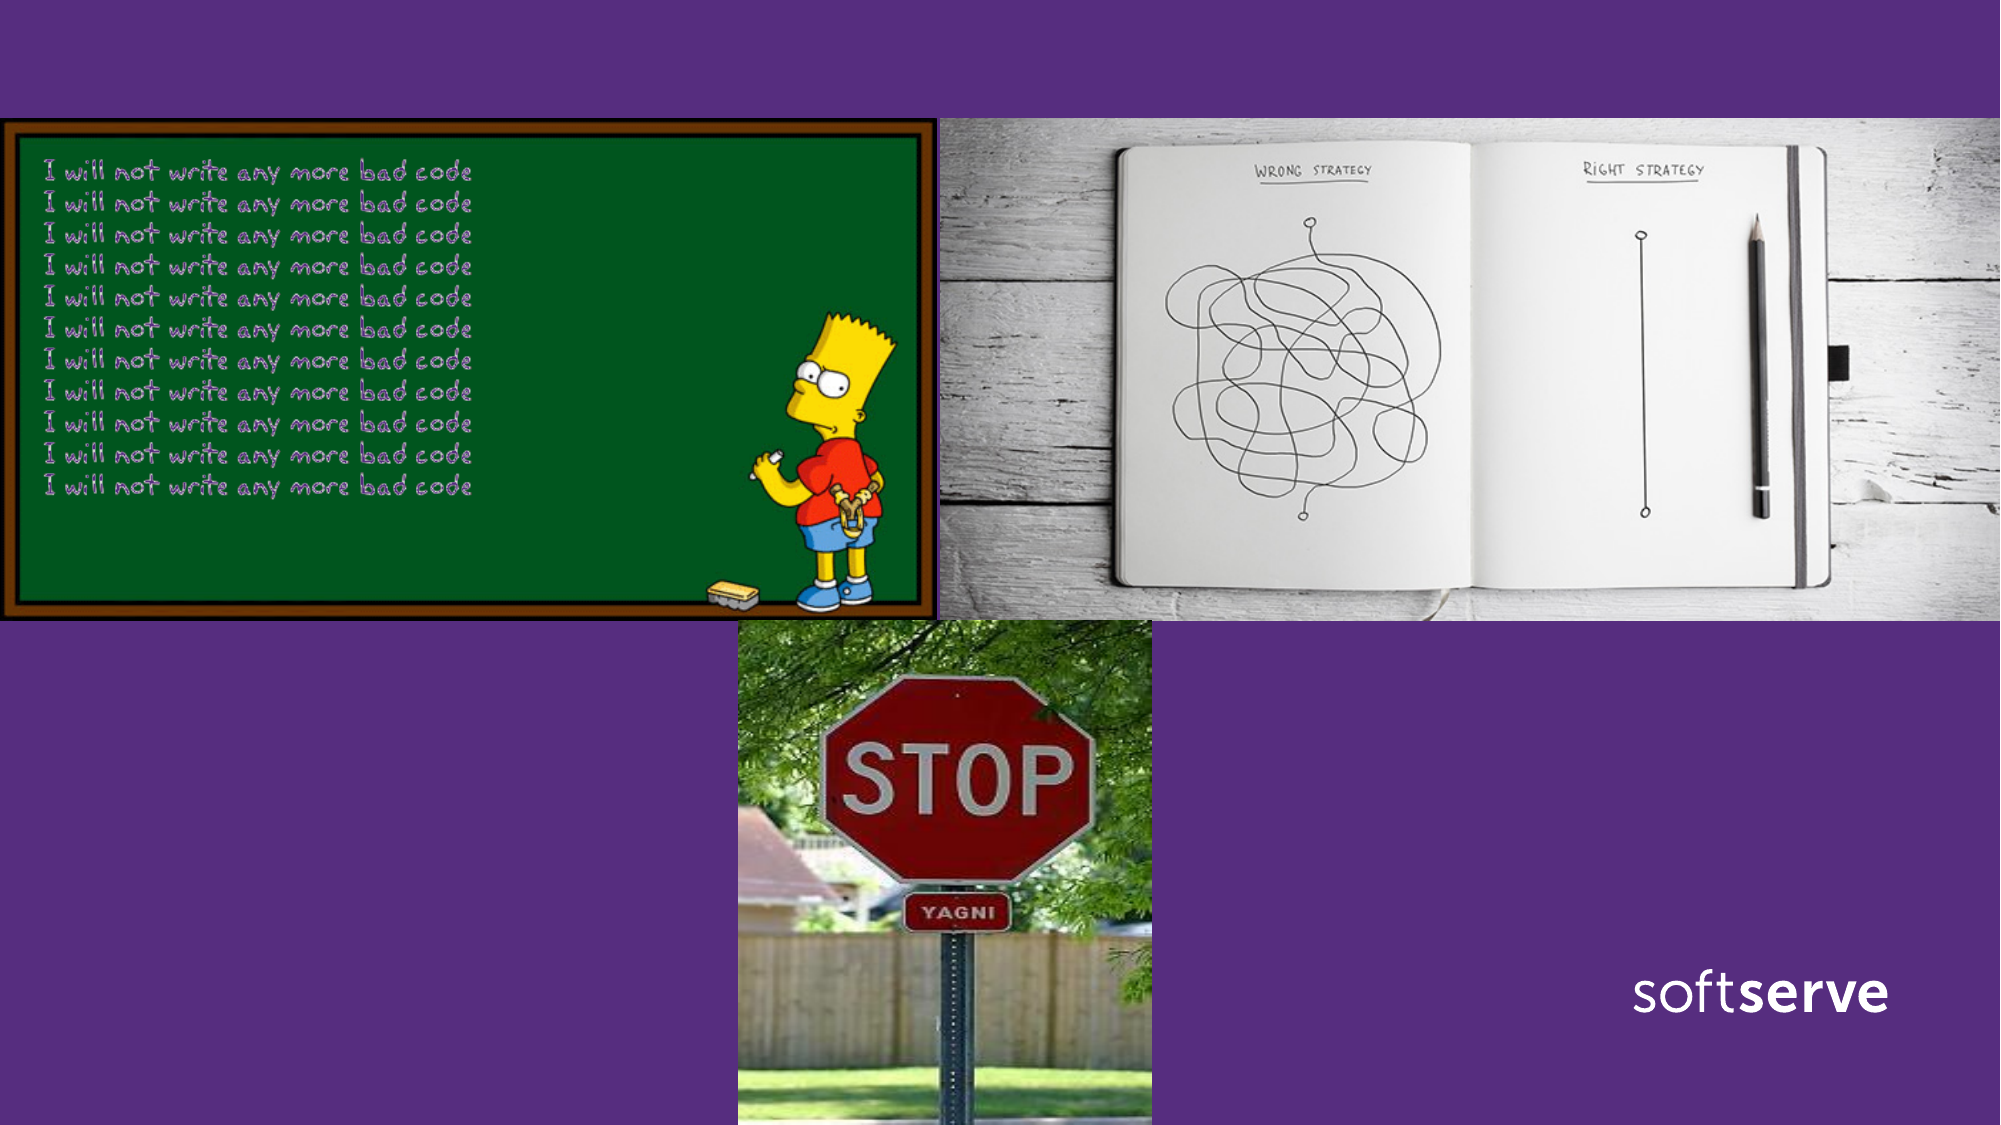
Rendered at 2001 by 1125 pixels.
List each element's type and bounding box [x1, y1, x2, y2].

picture [0, 118, 2000, 1125]
